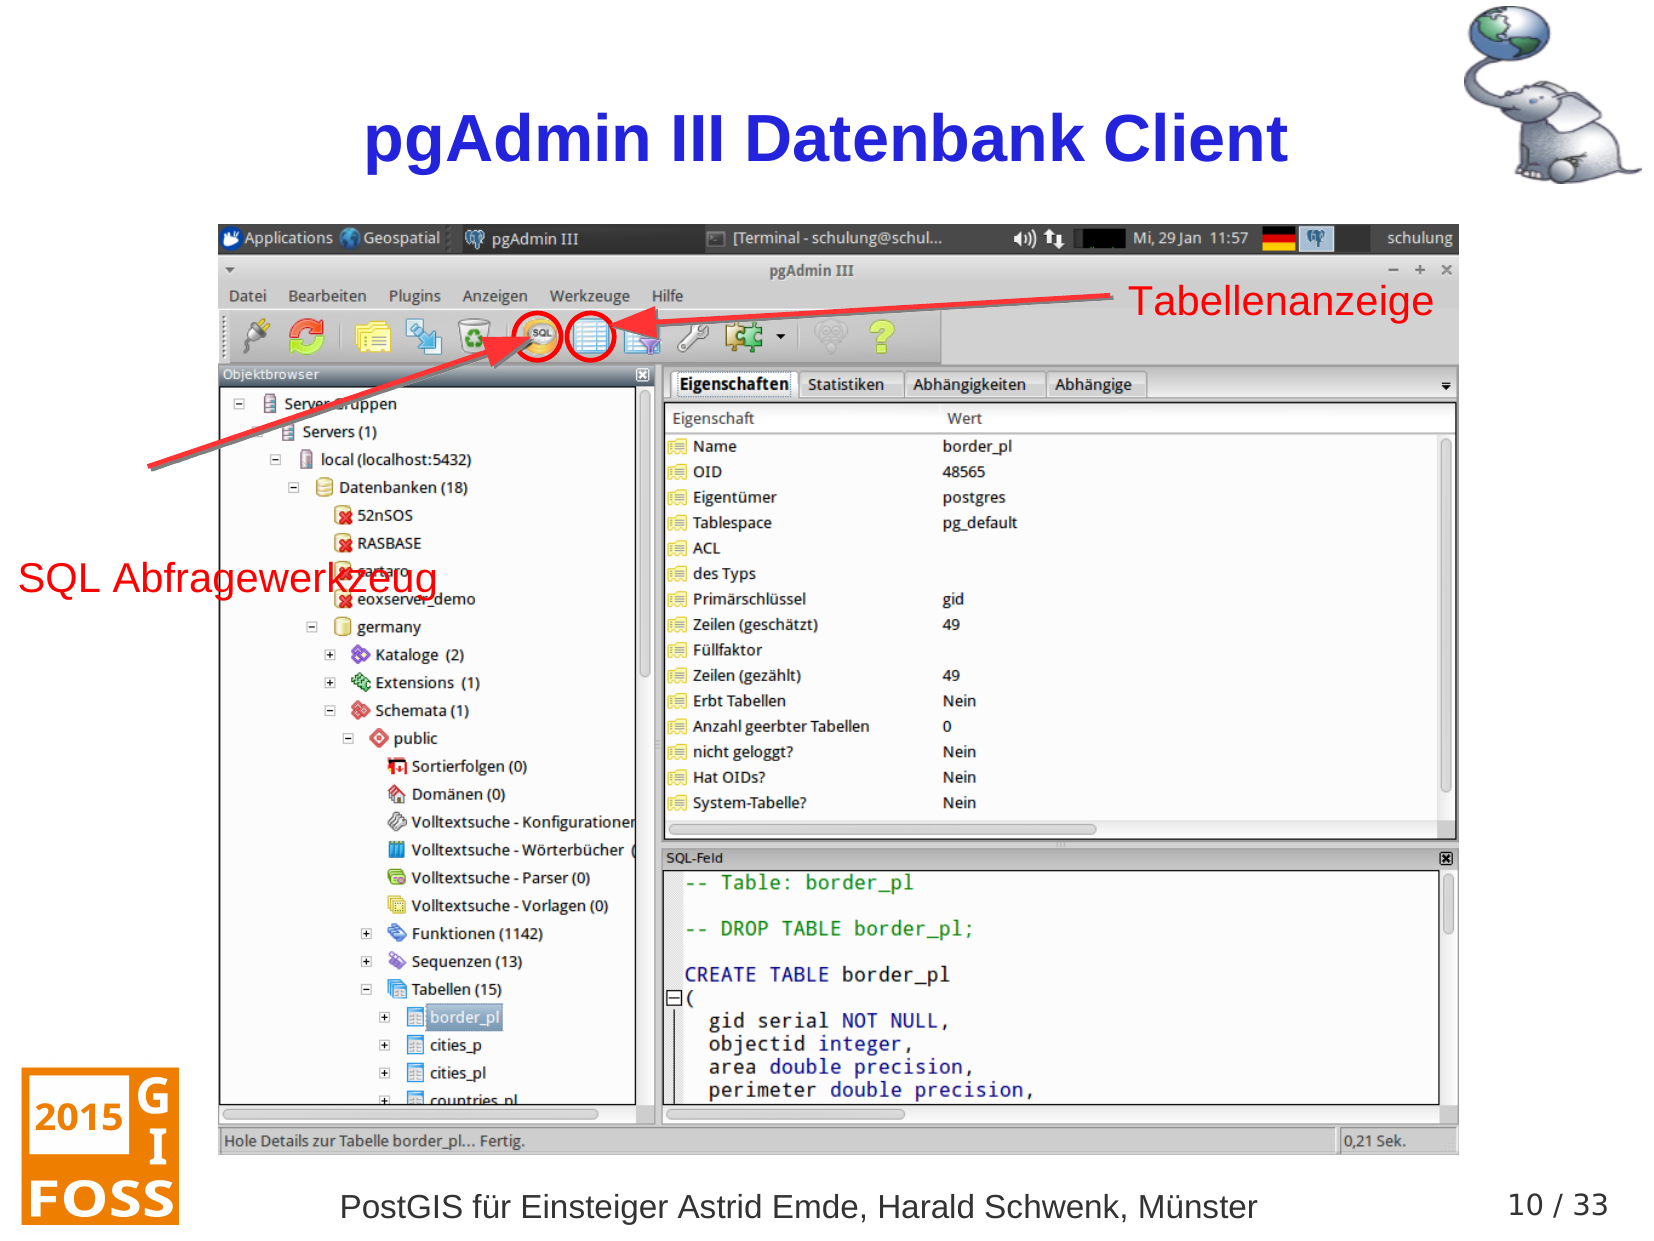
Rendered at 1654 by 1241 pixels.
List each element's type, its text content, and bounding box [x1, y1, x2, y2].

picture [1464, 6, 1642, 184]
picture [11, 1057, 189, 1235]
text_box Tabellenanzeige [1127, 277, 1435, 330]
picture [517, 316, 558, 357]
title pgAdmin III Datenbank Client [88, 64, 1565, 213]
picture [570, 316, 611, 357]
text_box SQL Abfragewerkzeug [17, 555, 443, 615]
picture [218, 224, 1459, 1155]
